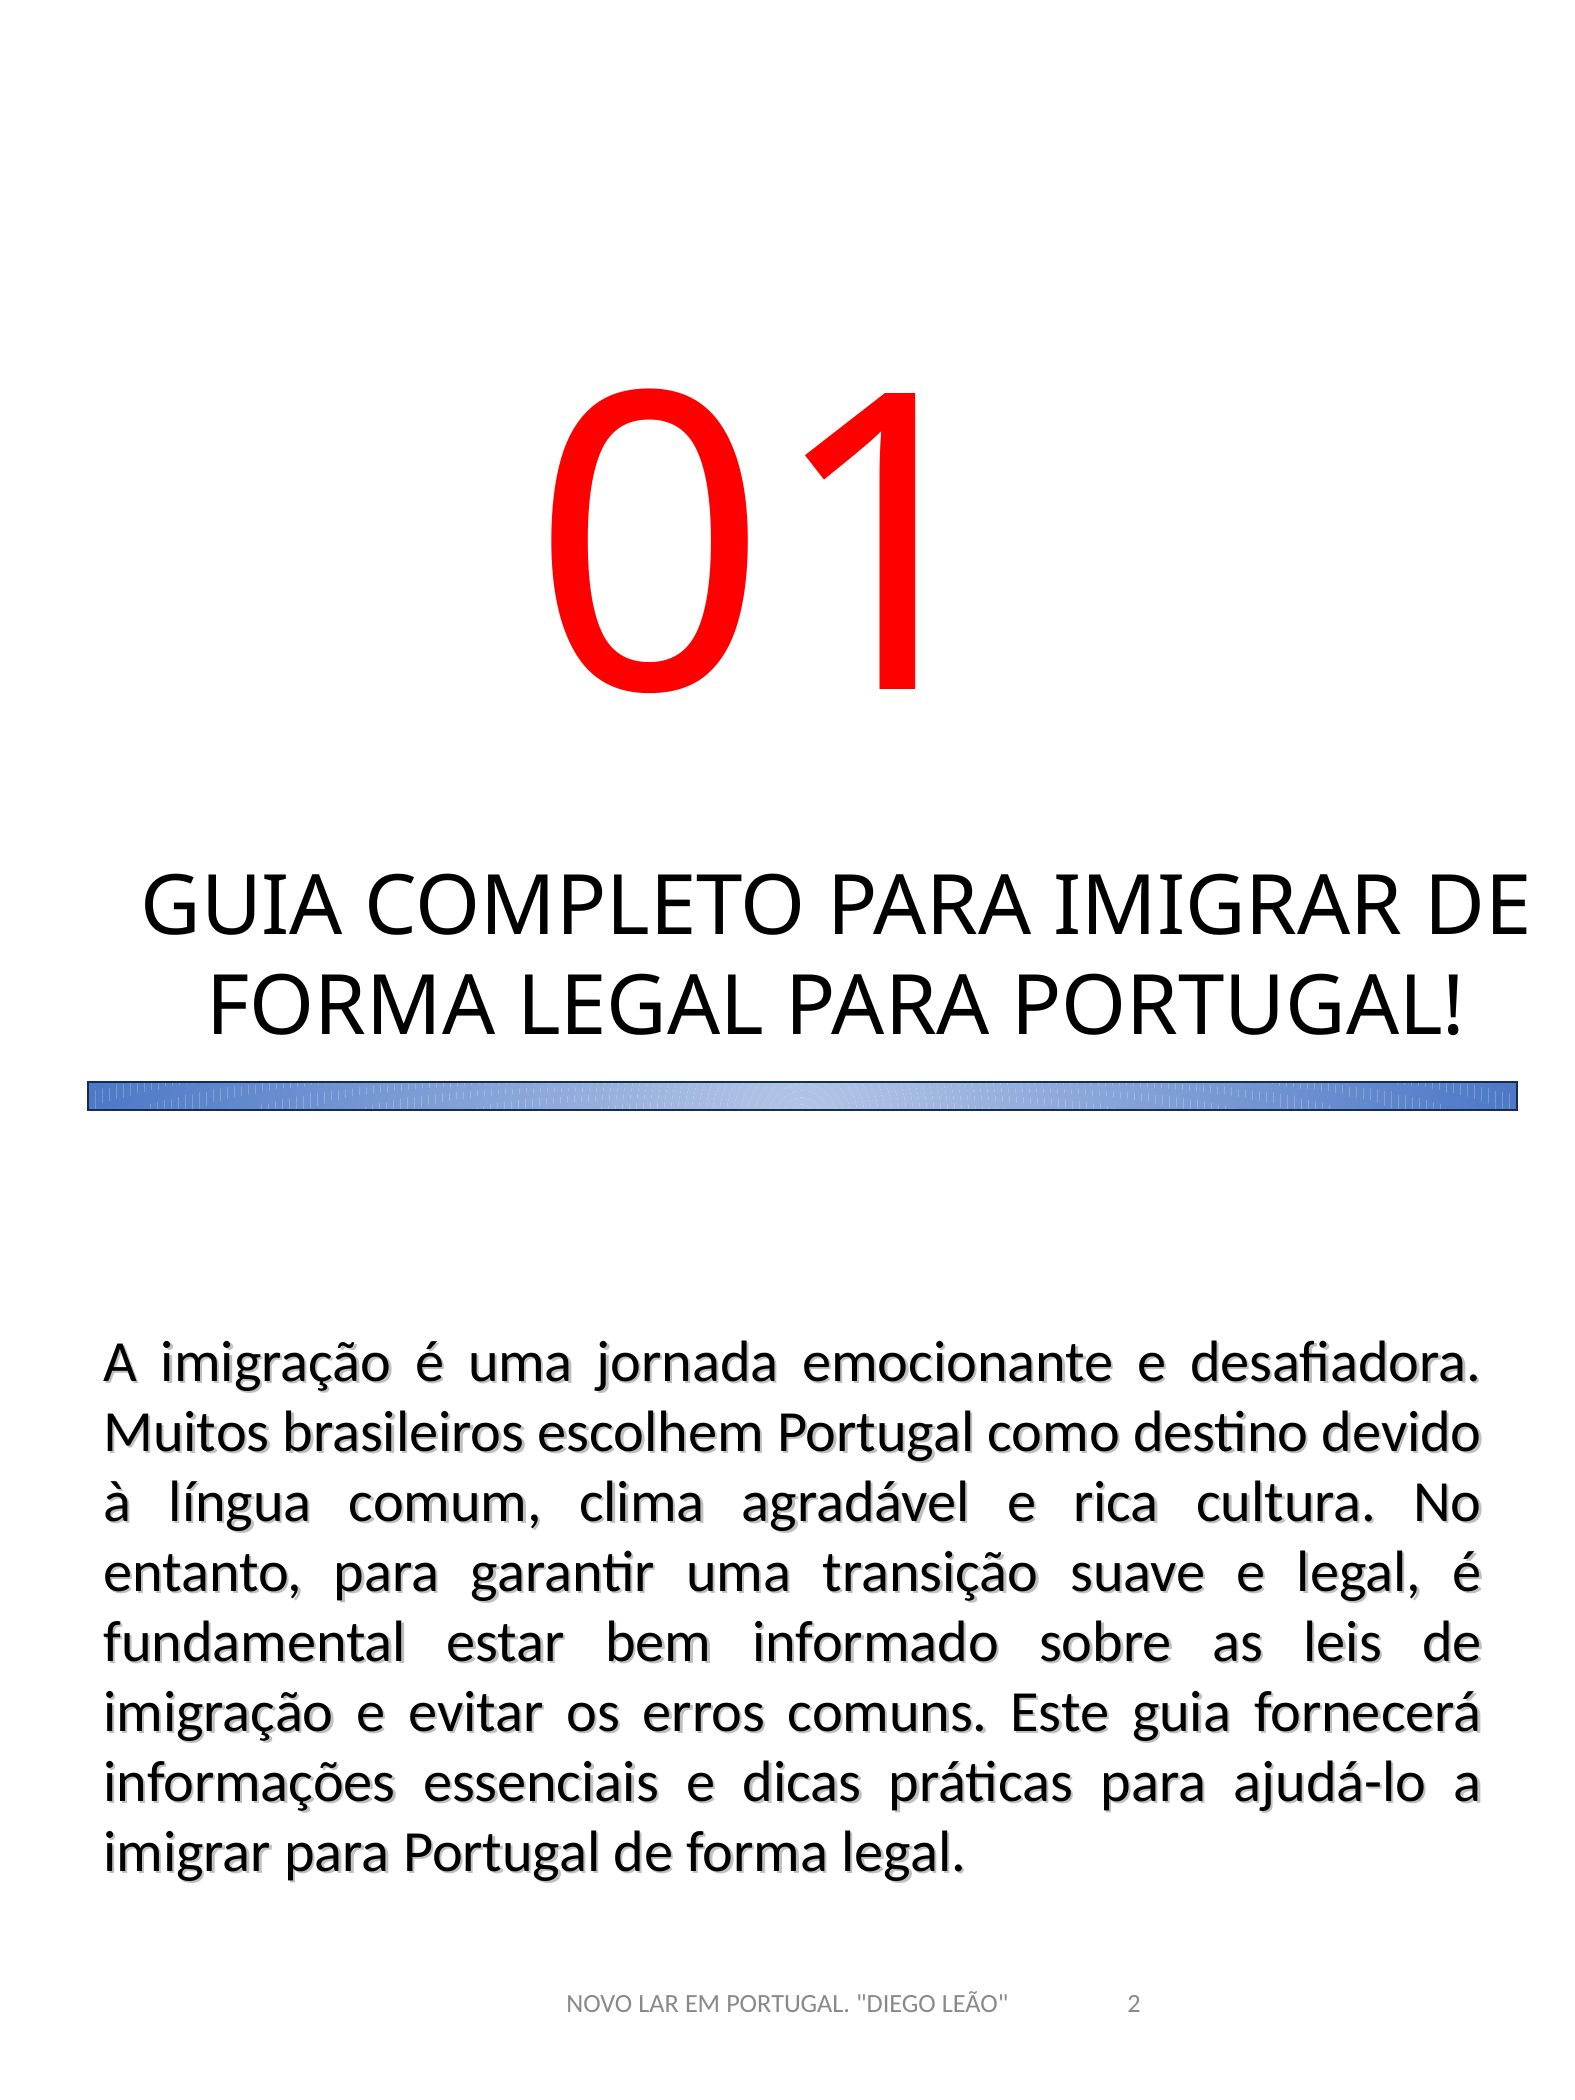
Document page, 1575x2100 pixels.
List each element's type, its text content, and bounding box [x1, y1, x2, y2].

text_box [1112, 1946, 1467, 2059]
text_box 01 [39, 267, 1498, 785]
text_box NOVO LAR EM PORTUGAL. "DIEGO LEÃO" [521, 1946, 1054, 2059]
text_box A imigração é uma jornada emocionante e desafiadora. Muitos brasileiros escolhem Portugal como destino devido à língua comum, clima agradável e rica cultura. No entanto, para garantir uma transição suave e legal, é fundamental estar bem informado sobre as leis de imigração e evitar os erros comuns. Este guia fornecerá informações essenciais e dicas práticas para ajudá-lo a imigrar para Portugal de forma legal. [88, 1315, 1498, 1896]
text_box GUIA COMPLETO PARA IMIGRAR DE FORMA LEGAL PARA PORTUGAL! [122, 843, 1551, 1061]
text_box [88, 1082, 1517, 1110]
